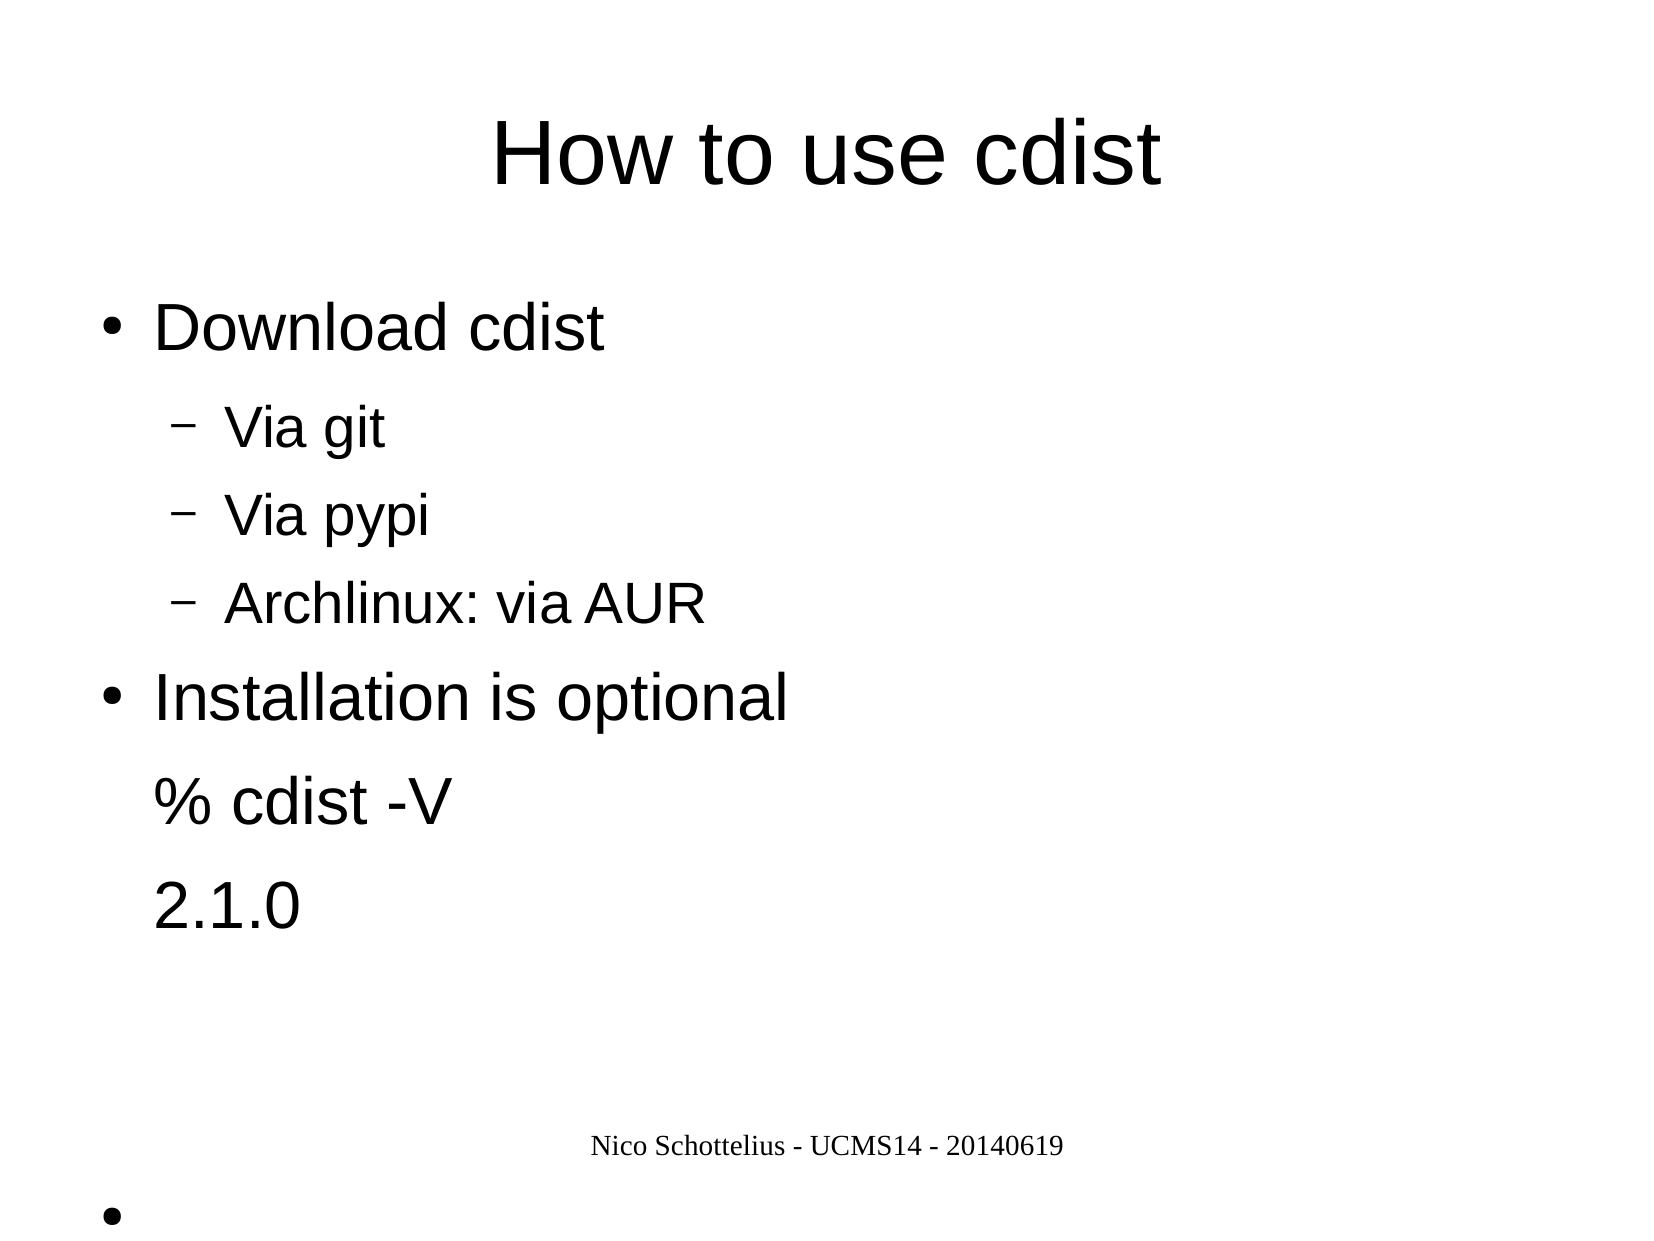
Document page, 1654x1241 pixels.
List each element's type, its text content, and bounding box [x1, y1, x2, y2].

list Download cdist Via git Via pypi Archlinux: via AUR Installation is optional % cdist -V 2.1.0 [82, 290, 1538, 1010]
title How to use cdist [82, 49, 1571, 257]
